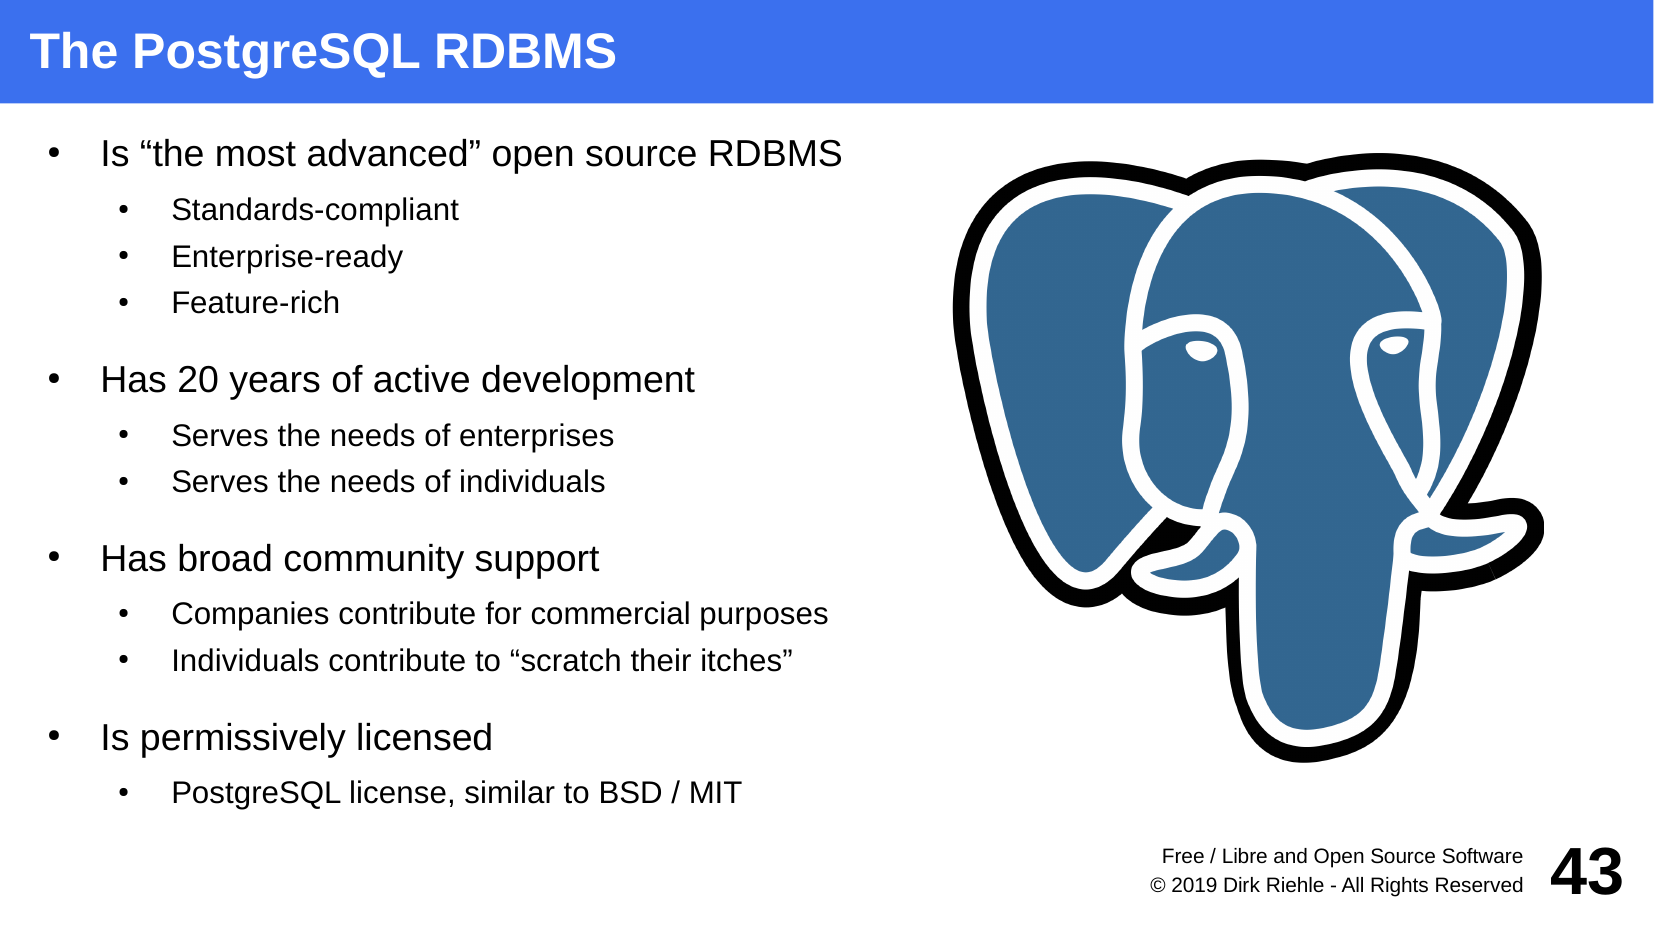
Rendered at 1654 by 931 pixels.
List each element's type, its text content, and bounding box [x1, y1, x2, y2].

picture [952, 153, 1544, 763]
list Is “the most advanced” open source RDBMS Standards-compliant Enterprise-ready Feature-rich Has 20 years of active development Serves the needs of enterprises Serves the needs of individuals Has broad community support Companies contribute for commercial purposes Individuals contribute to “scratch their itches” Is permissively licensed PostgreSQL license, similar to BSD / MIT [29, 132, 1625, 813]
title The PostgreSQL RDBMS [0, 0, 1654, 104]
